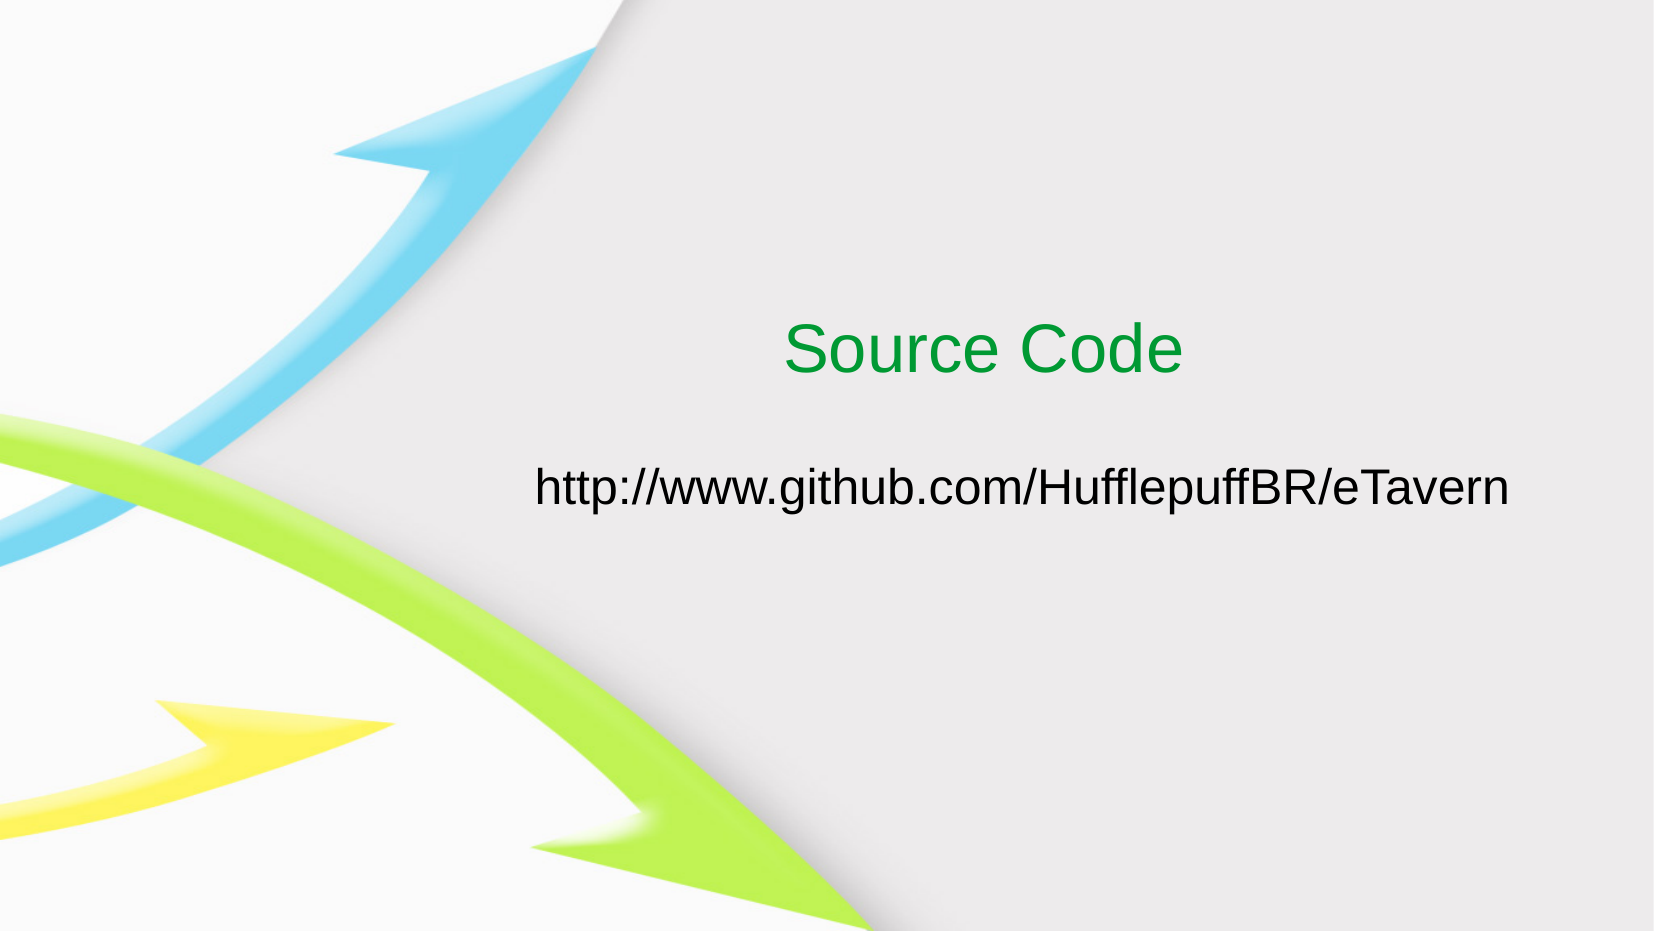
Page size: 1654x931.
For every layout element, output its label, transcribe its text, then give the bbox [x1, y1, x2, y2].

subtitle http://www.github.com/HufflepuffBR/eTavern [295, 217, 1654, 758]
picture [0, 0, 1654, 931]
